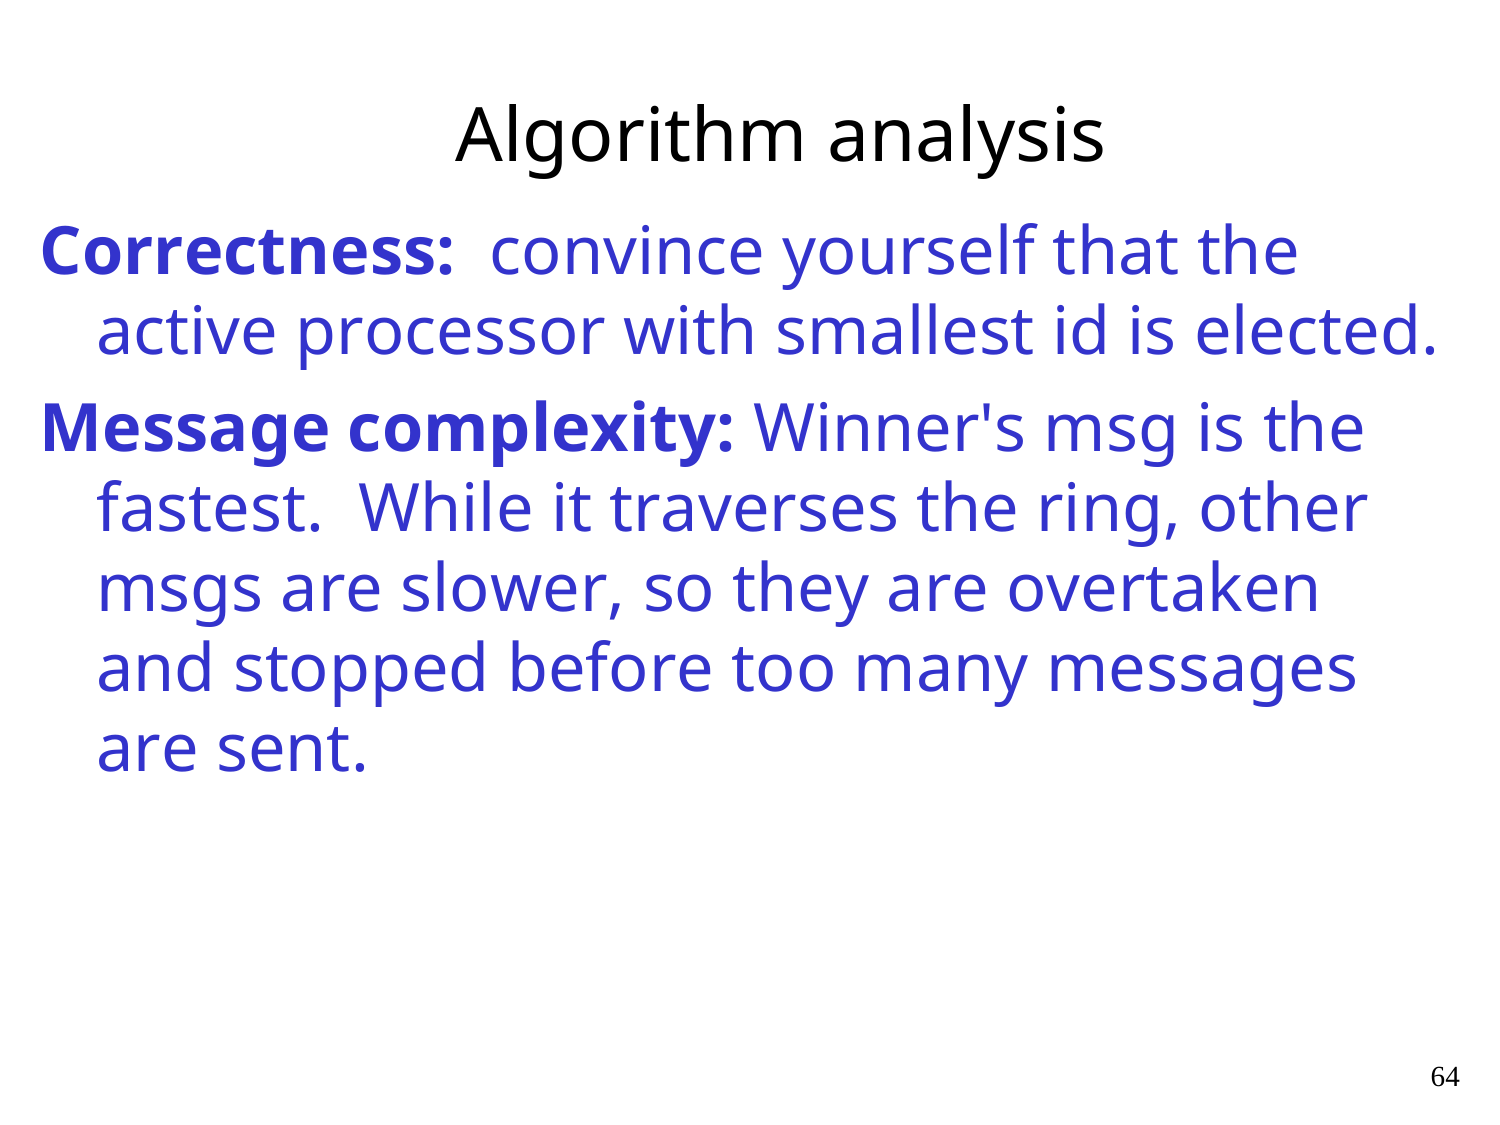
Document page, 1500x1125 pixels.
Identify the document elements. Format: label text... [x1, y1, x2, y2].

list Correctness: convince yourself that the active processor with smallest id is elected. Message complexity: Winner's msg is the fastest. While it traverses the ring, other msgs are slower, so they are overtaken and stopped before too many messages are sent. [24, 200, 1476, 1101]
title Algorithm analysis [112, 37, 1450, 200]
